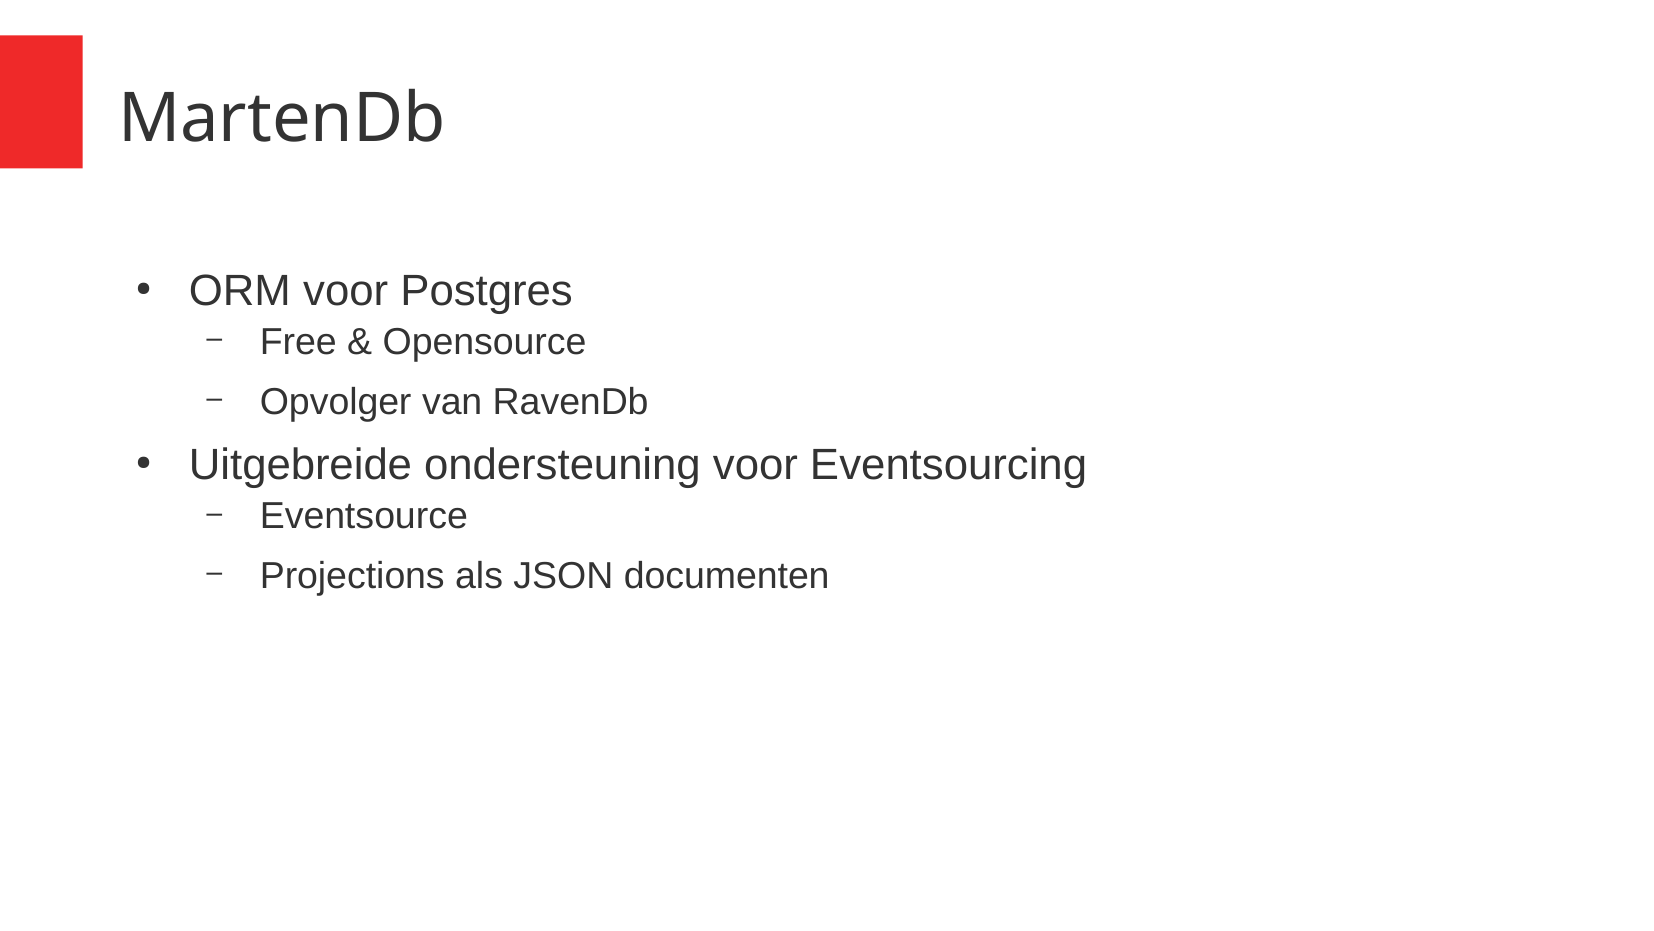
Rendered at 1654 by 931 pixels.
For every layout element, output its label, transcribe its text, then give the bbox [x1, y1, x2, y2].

list ORM voor Postgres Free & Opensource Opvolger van RavenDb Uitgebreide ondersteuning voor Eventsourcing Eventsource Projections als JSON documenten [118, 265, 1536, 806]
title MartenDb [118, 37, 1571, 193]
